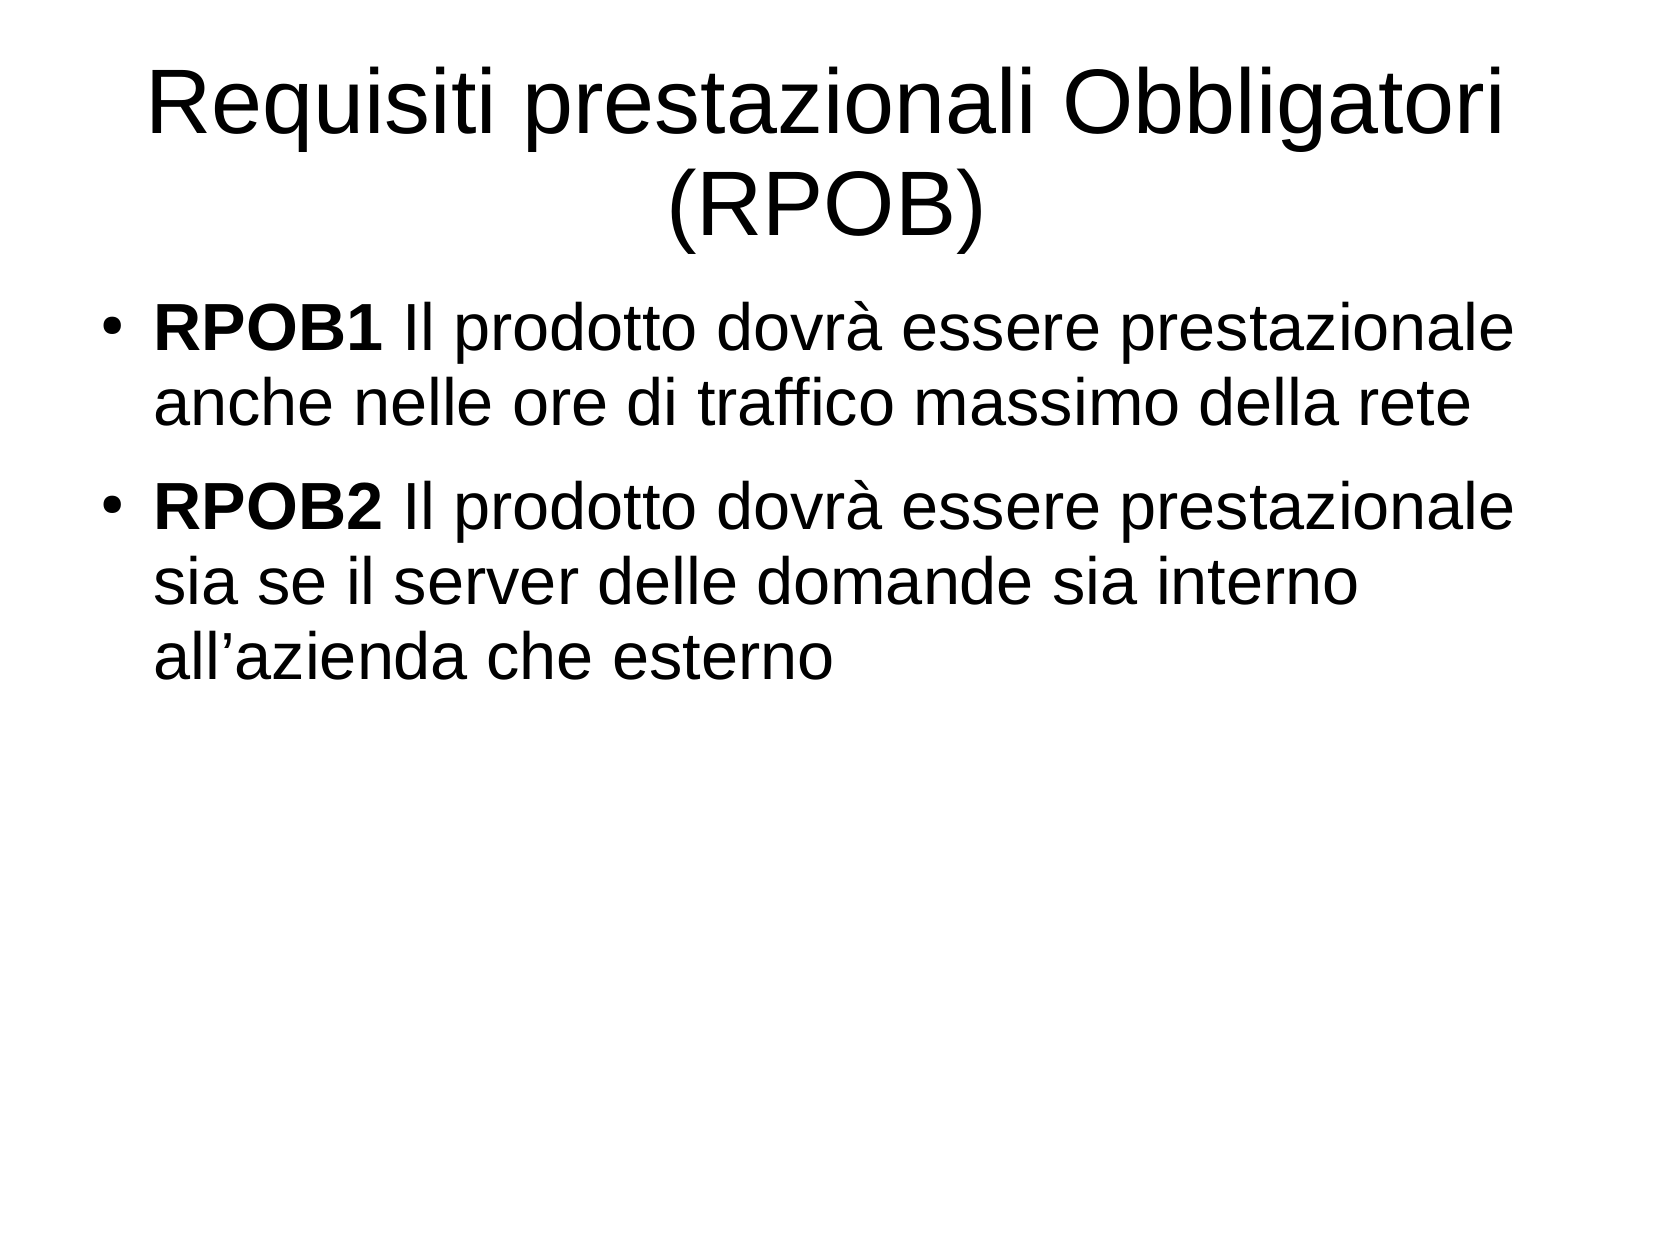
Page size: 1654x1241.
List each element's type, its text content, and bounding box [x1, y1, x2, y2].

title Requisiti prestazionali Obbligatori (RPOB) [82, 49, 1571, 257]
list RPOB1 Il prodotto dovrà essere prestazionale anche nelle ore di traffico massimo della rete RPOB2 Il prodotto dovrà essere prestazionale sia se il server delle domande sia interno all’azienda che esterno [82, 290, 1571, 1109]
